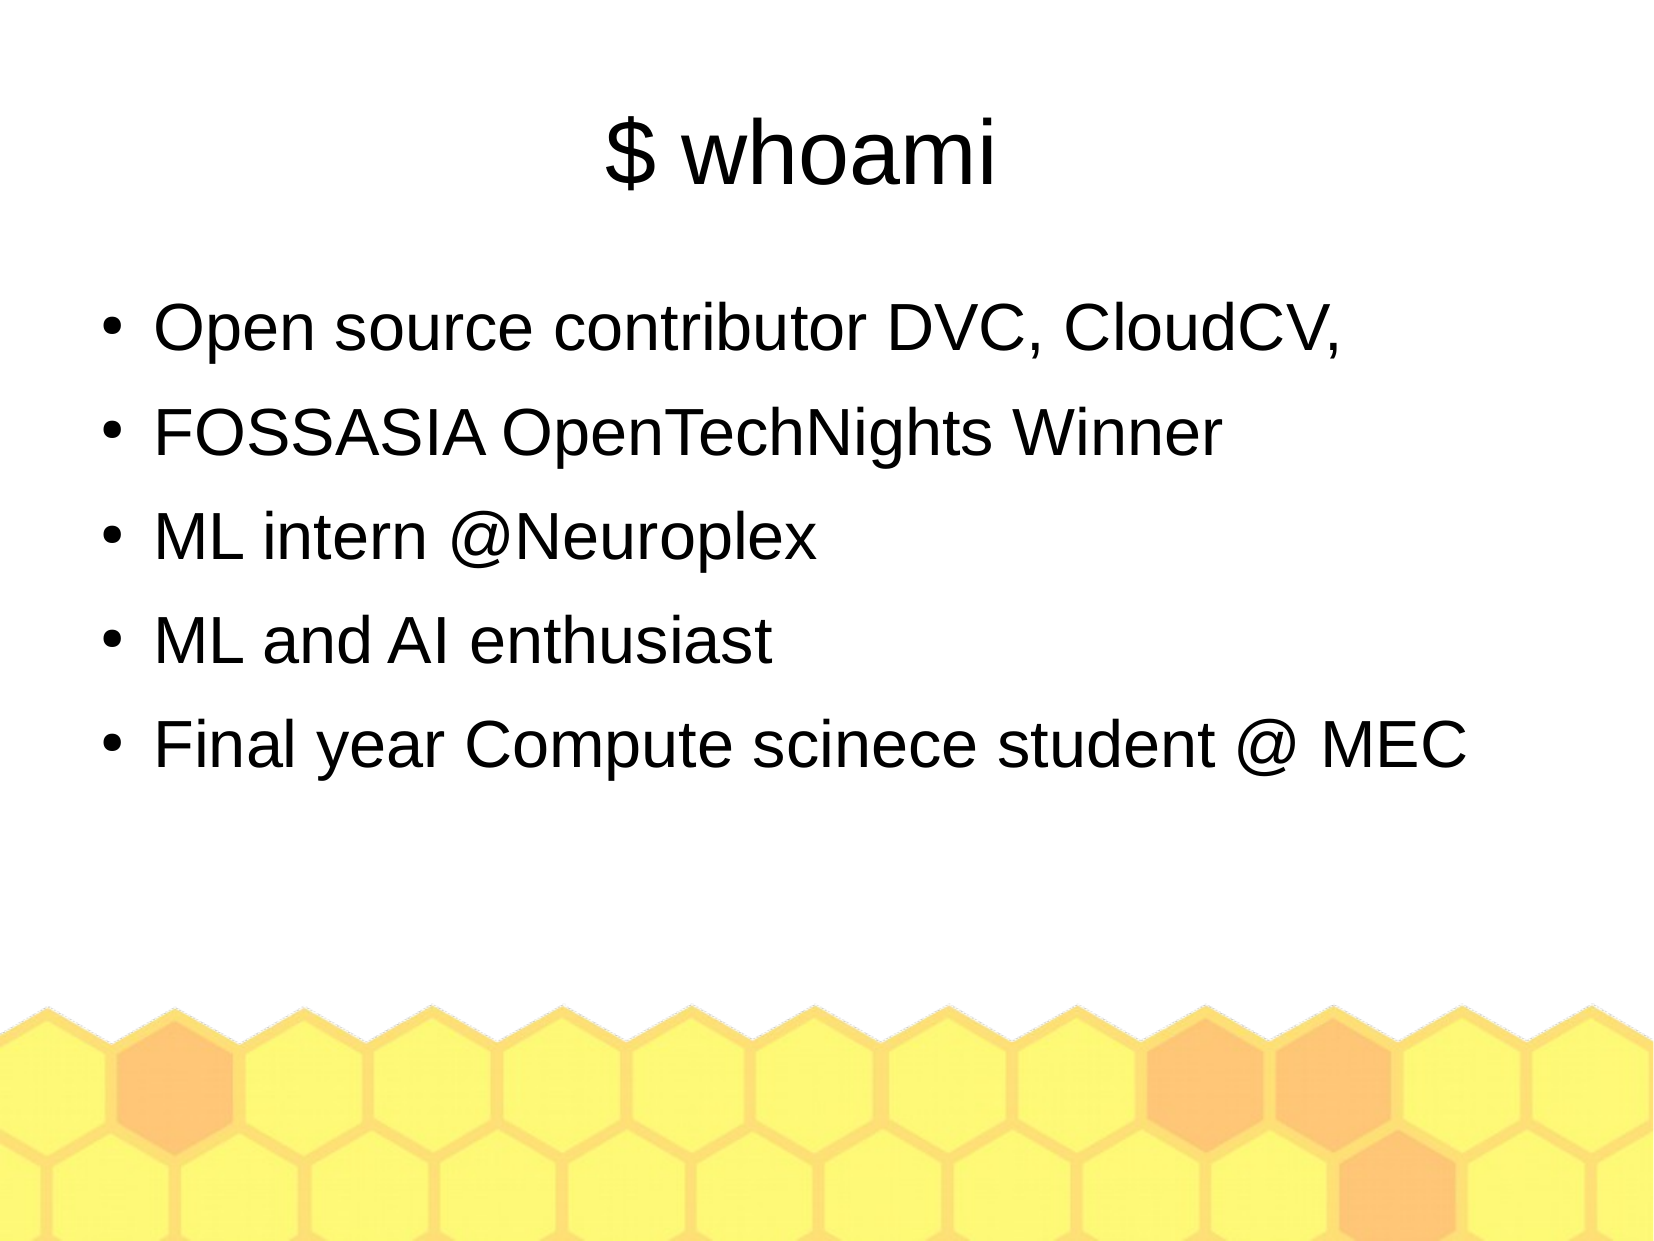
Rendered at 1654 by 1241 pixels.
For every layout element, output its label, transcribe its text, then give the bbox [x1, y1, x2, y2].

title $ whoami [82, 49, 1571, 257]
list Open source contributor DVC, CloudCV, FOSSASIA OpenTechNights Winner ML intern @Neuroplex ML and AI enthusiast Final year Compute scinece student @ MEC [82, 290, 1571, 1010]
picture [0, 1001, 1654, 1241]
